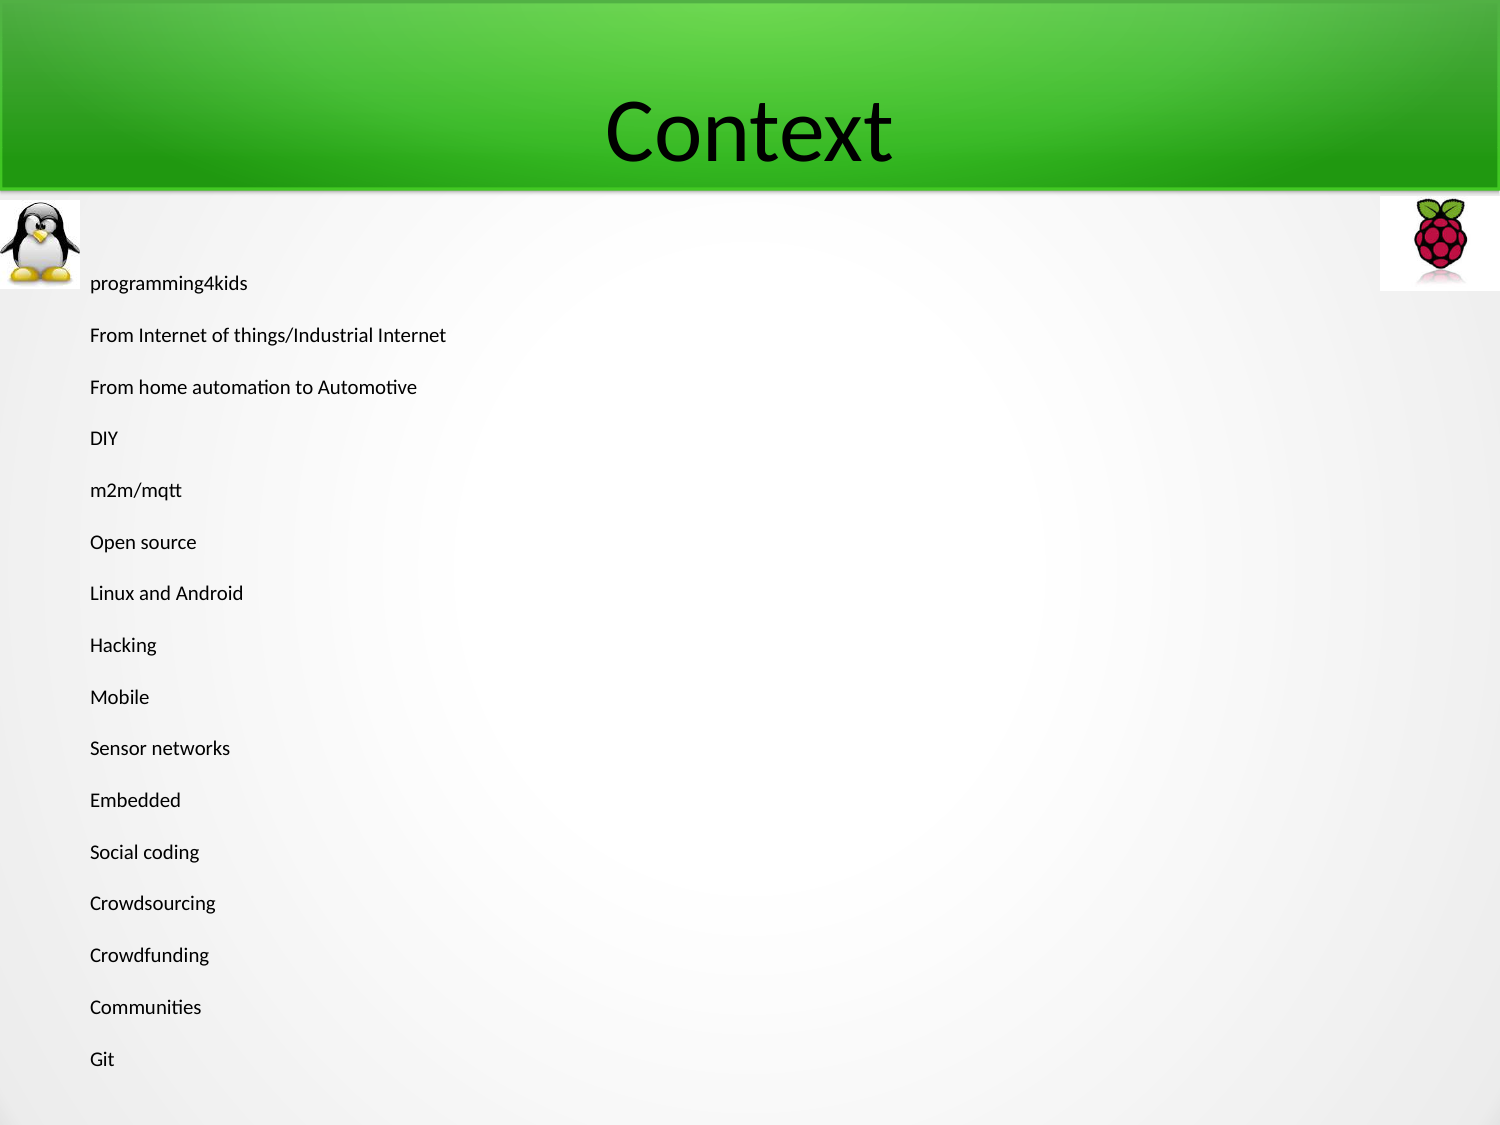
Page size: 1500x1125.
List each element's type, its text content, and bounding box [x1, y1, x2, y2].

picture [1380, 196, 1500, 291]
title Context [75, 45, 1425, 233]
list programming4kids From Internet of things/Industrial Internet From home automation to Automotive DIY m2m/mqtt Open source Linux and Android Hacking Mobile Sensor networks Embedded Social coding Crowdsourcing Crowdfunding Communities Git [75, 262, 1425, 1005]
picture [0, 200, 80, 289]
